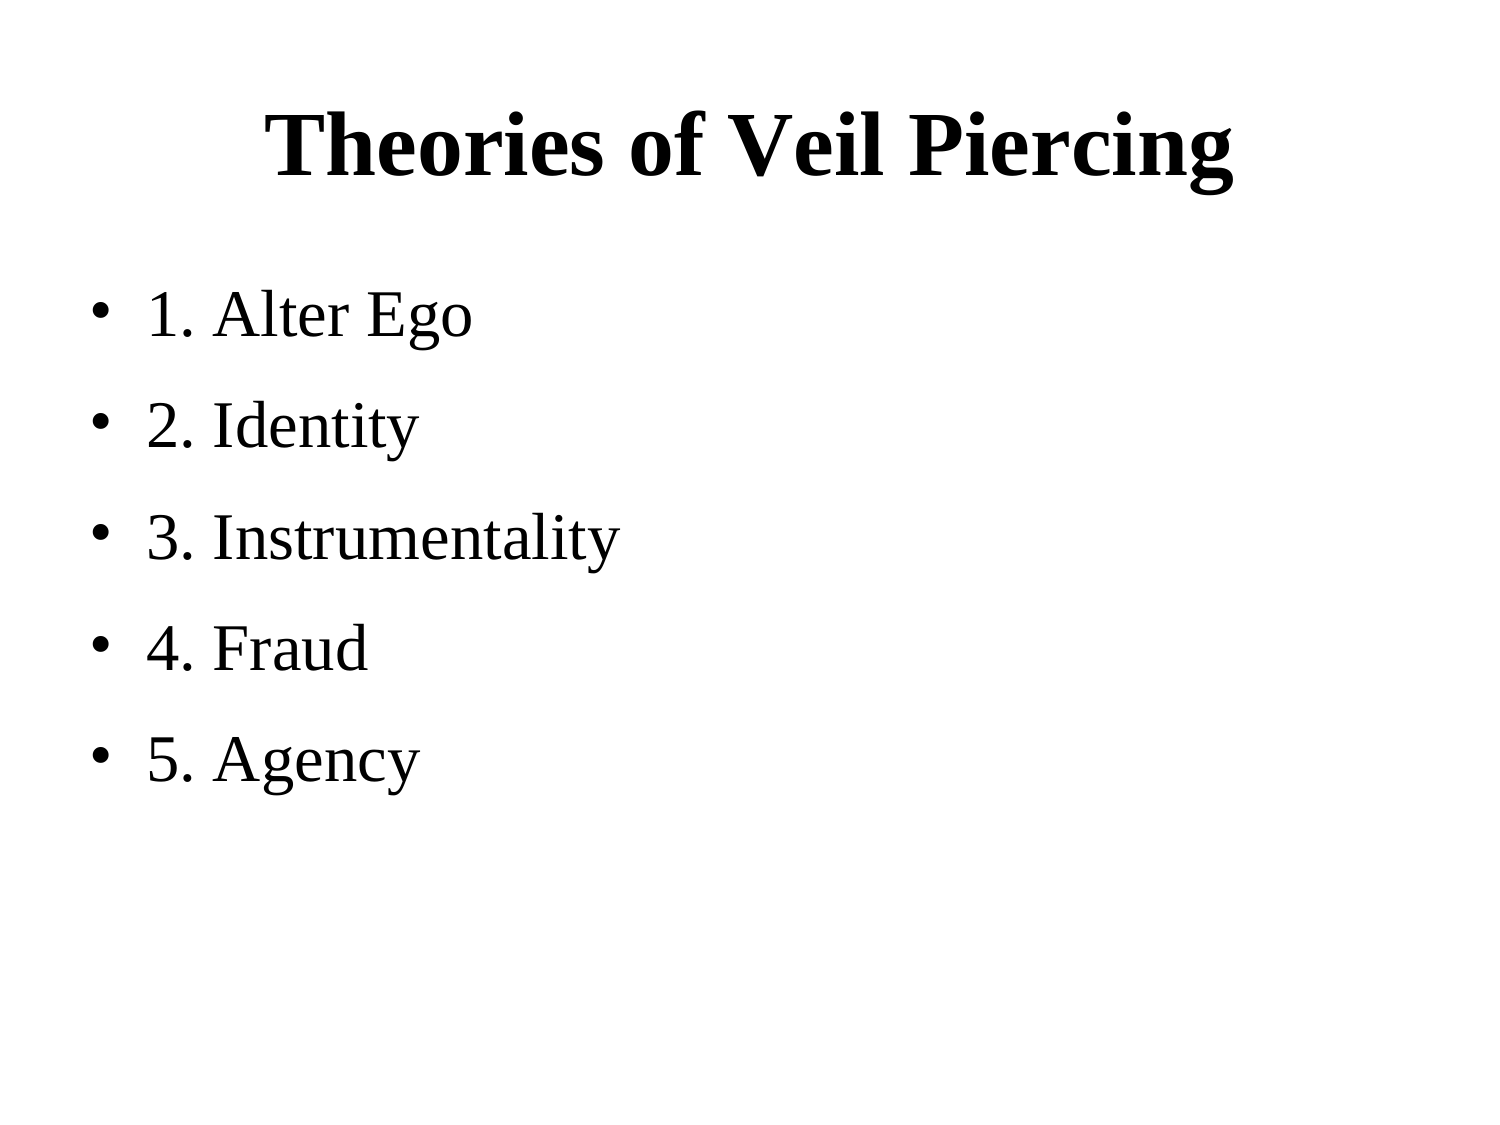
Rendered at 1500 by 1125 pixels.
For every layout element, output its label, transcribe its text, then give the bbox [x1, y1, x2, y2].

list 1. Alter Ego 2. Identity 3. Instrumentality 4. Fraud 5. Agency [75, 262, 1426, 1005]
title Theories of Veil Piercing [75, 45, 1426, 233]
